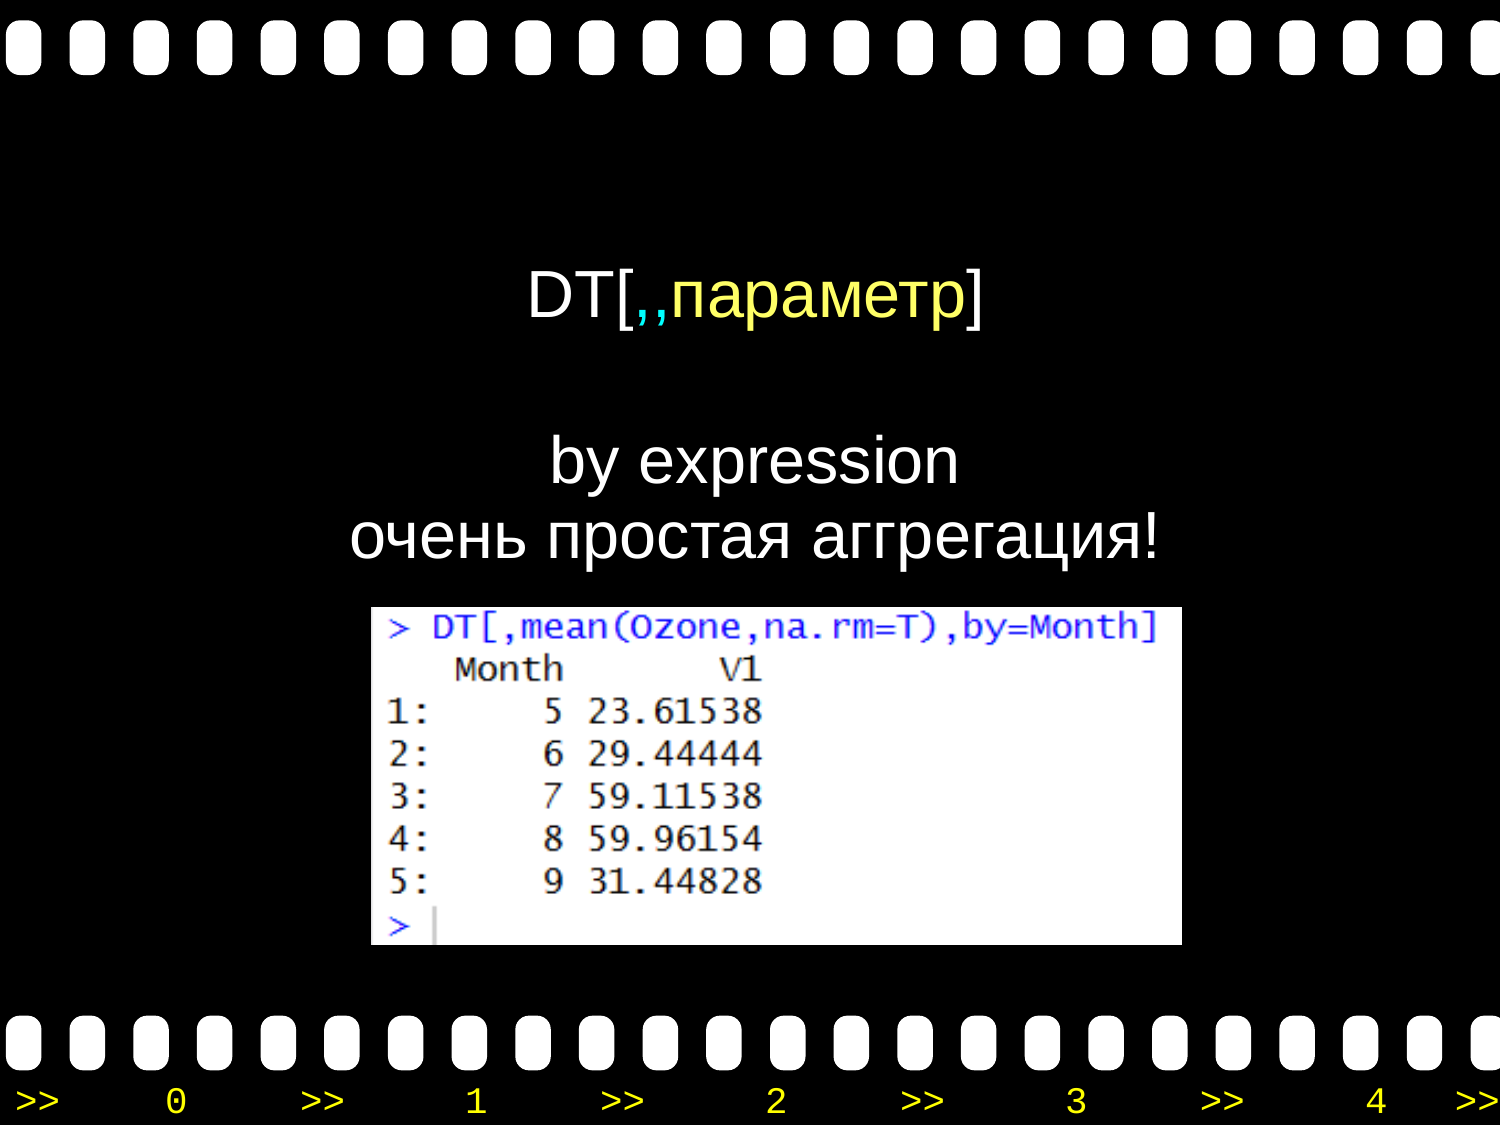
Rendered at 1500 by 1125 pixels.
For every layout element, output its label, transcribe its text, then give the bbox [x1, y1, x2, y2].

subtitle DT[,,параметр] by expression очень простая аггрегация! [118, 185, 1394, 827]
picture [371, 607, 1182, 945]
